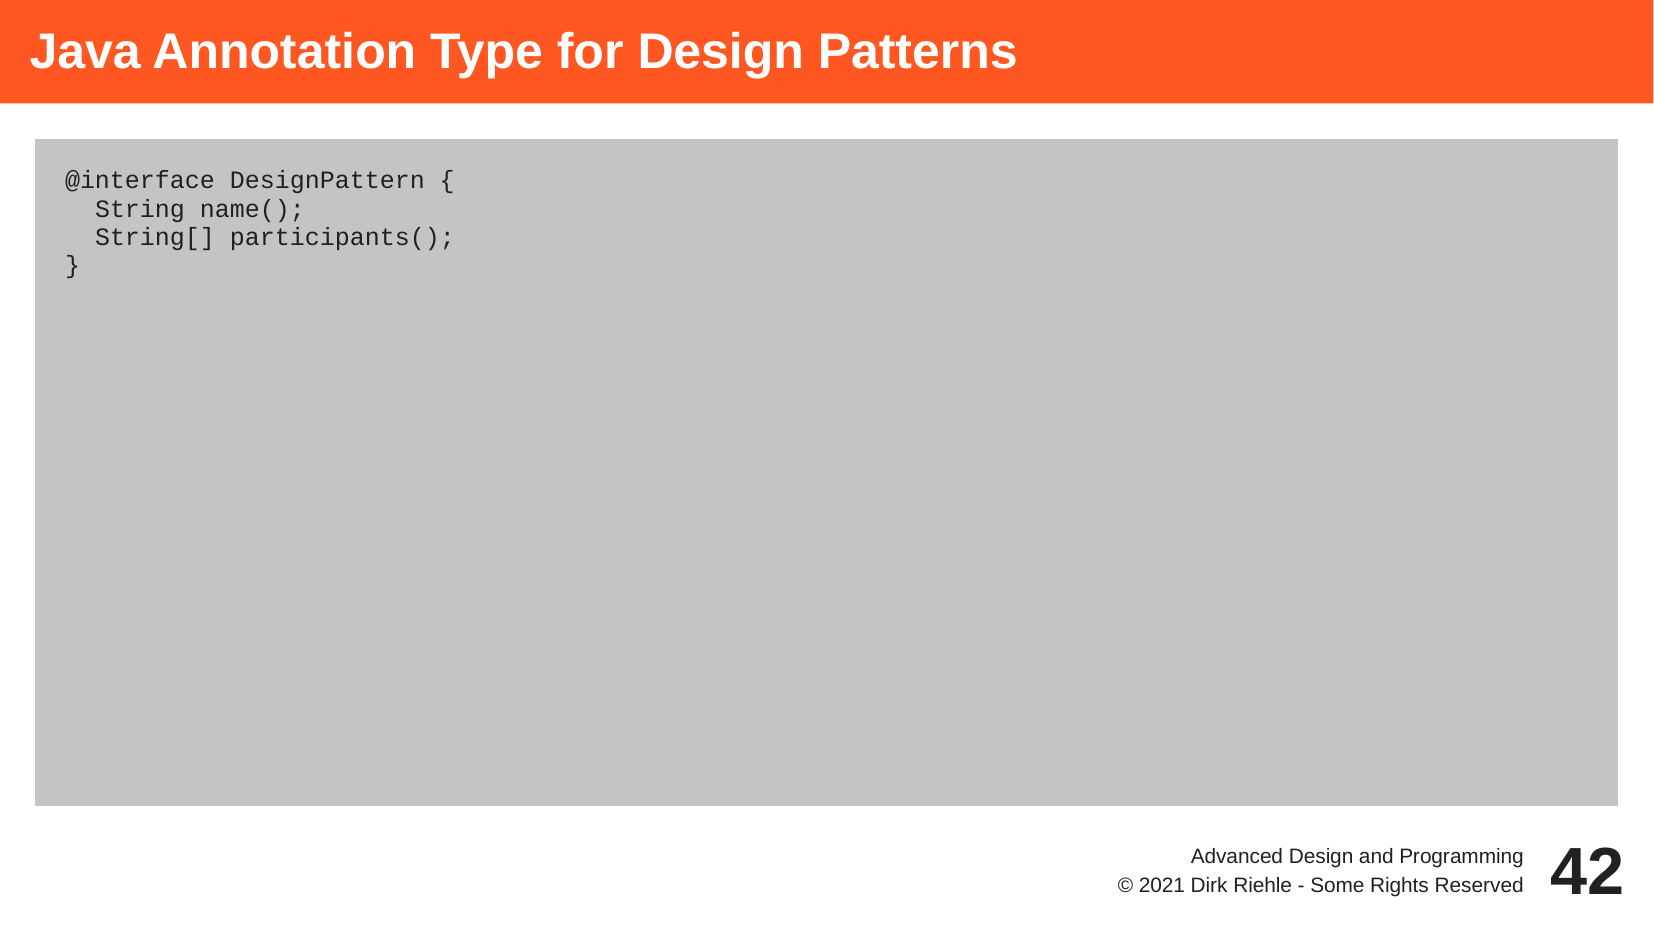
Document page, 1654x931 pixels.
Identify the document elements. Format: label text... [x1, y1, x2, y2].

list @interface DesignPattern { String name(); String[] participants(); } [29, 132, 1625, 813]
title Java Annotation Type for Design Patterns [0, 0, 1654, 104]
